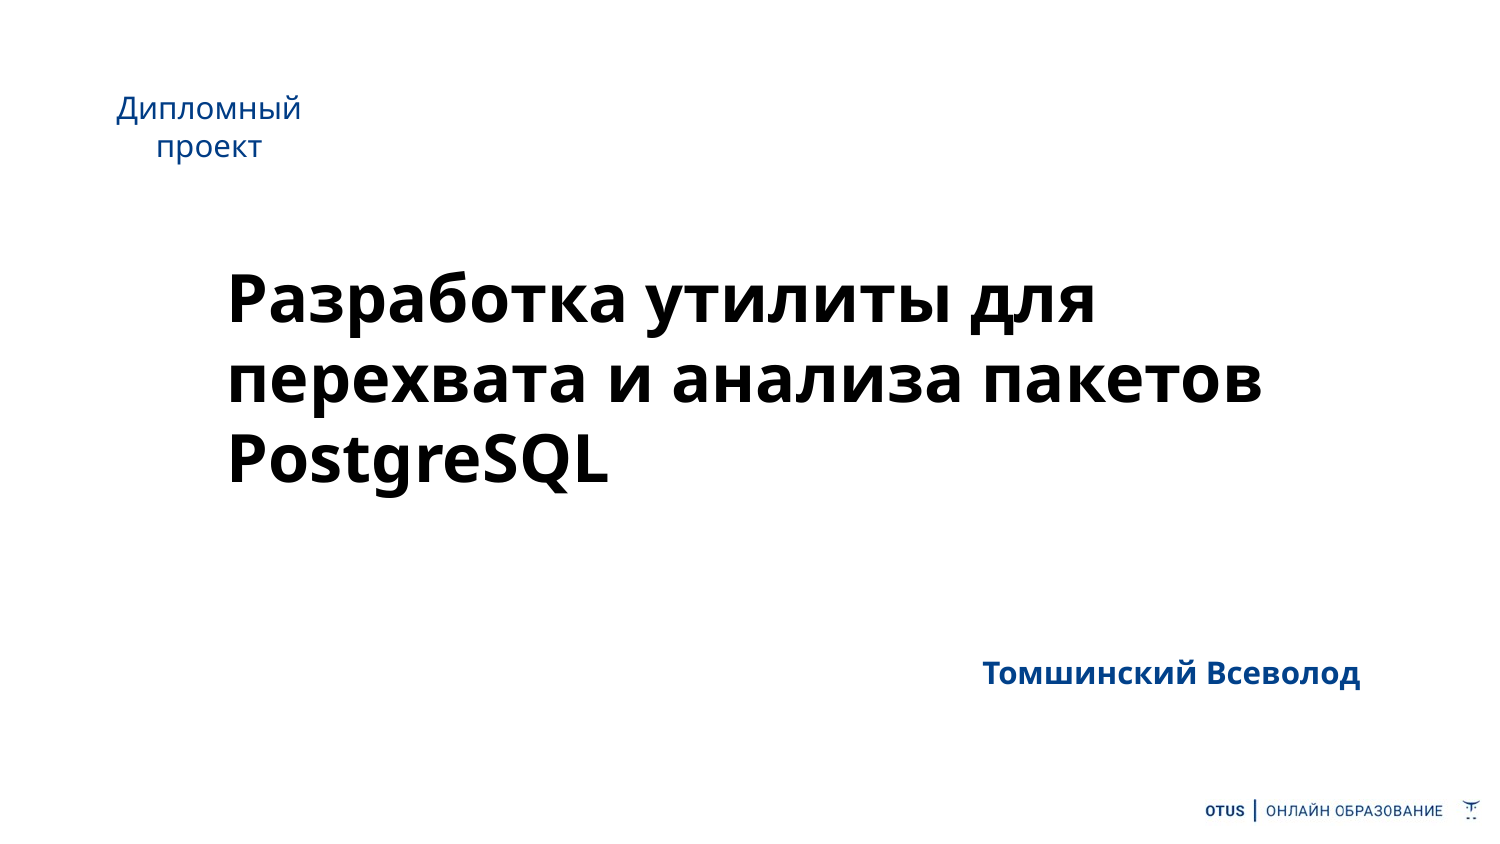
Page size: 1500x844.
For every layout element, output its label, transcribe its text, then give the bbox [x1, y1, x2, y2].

title Дипломный проект [95, 86, 322, 230]
picture [1205, 799, 1482, 826]
text_box Томшинский Всеволод [980, 637, 1430, 736]
text_box Разработка утилиты для перехвата и анализа пакетов PostgreSQL [224, 253, 1418, 497]
